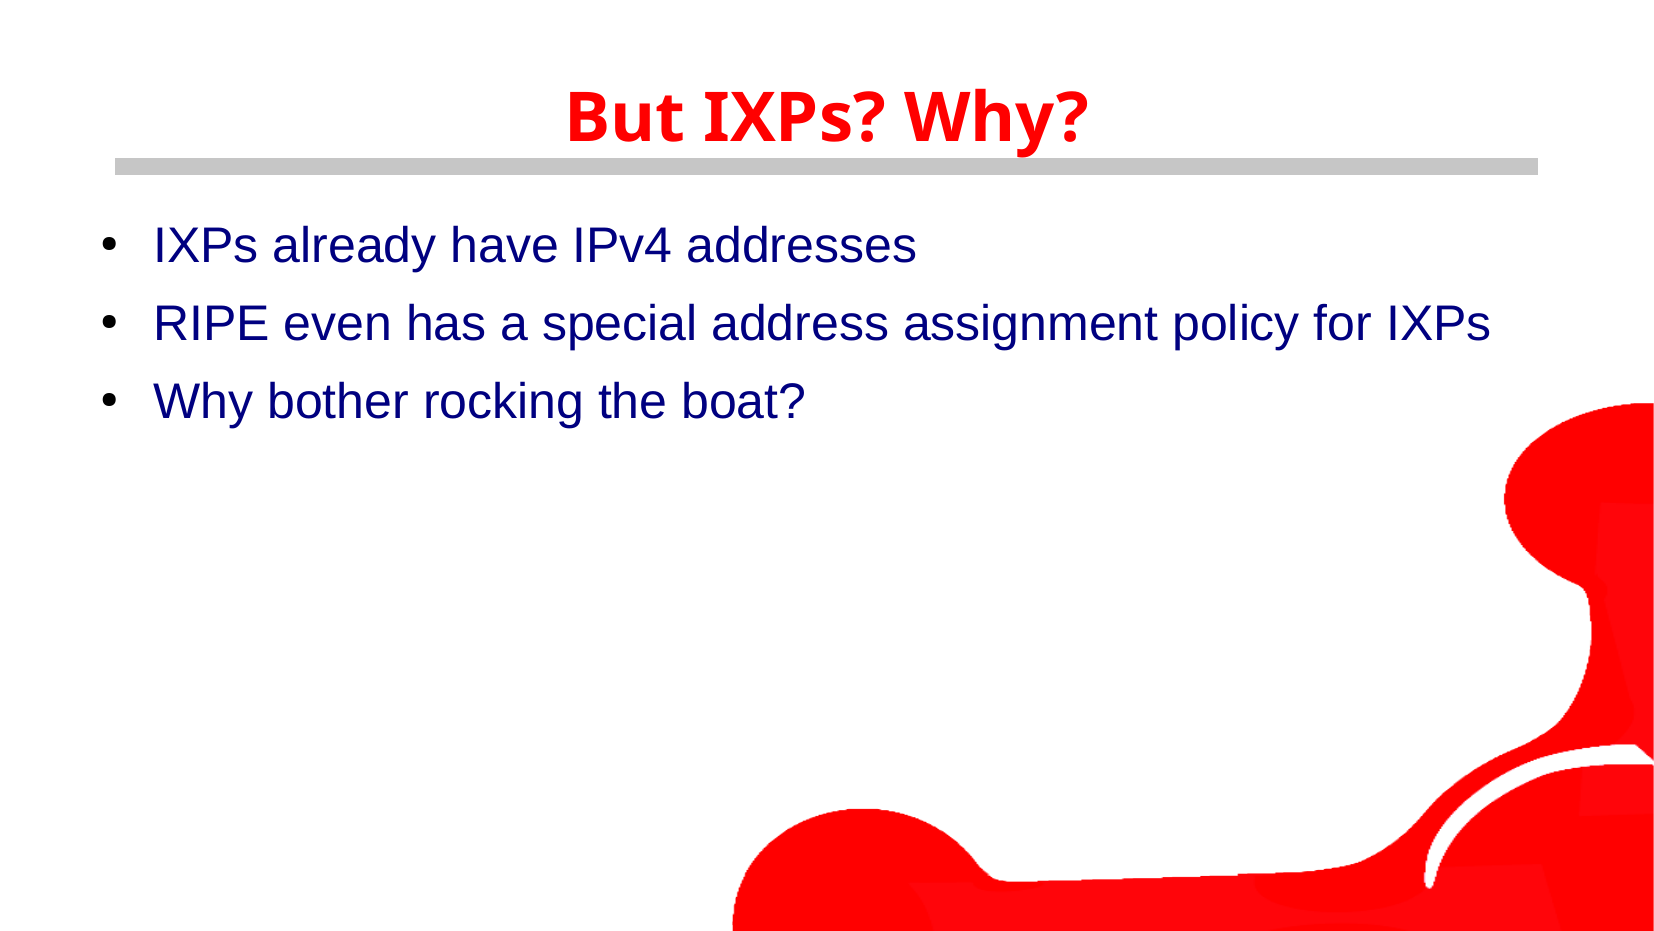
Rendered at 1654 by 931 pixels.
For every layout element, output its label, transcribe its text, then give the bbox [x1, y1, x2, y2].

title But IXPs? Why? [82, 36, 1571, 193]
list IXPs already have IPv4 addresses RIPE even has a special address assignment policy for IXPs Why bother rocking the boat? [82, 217, 1571, 804]
